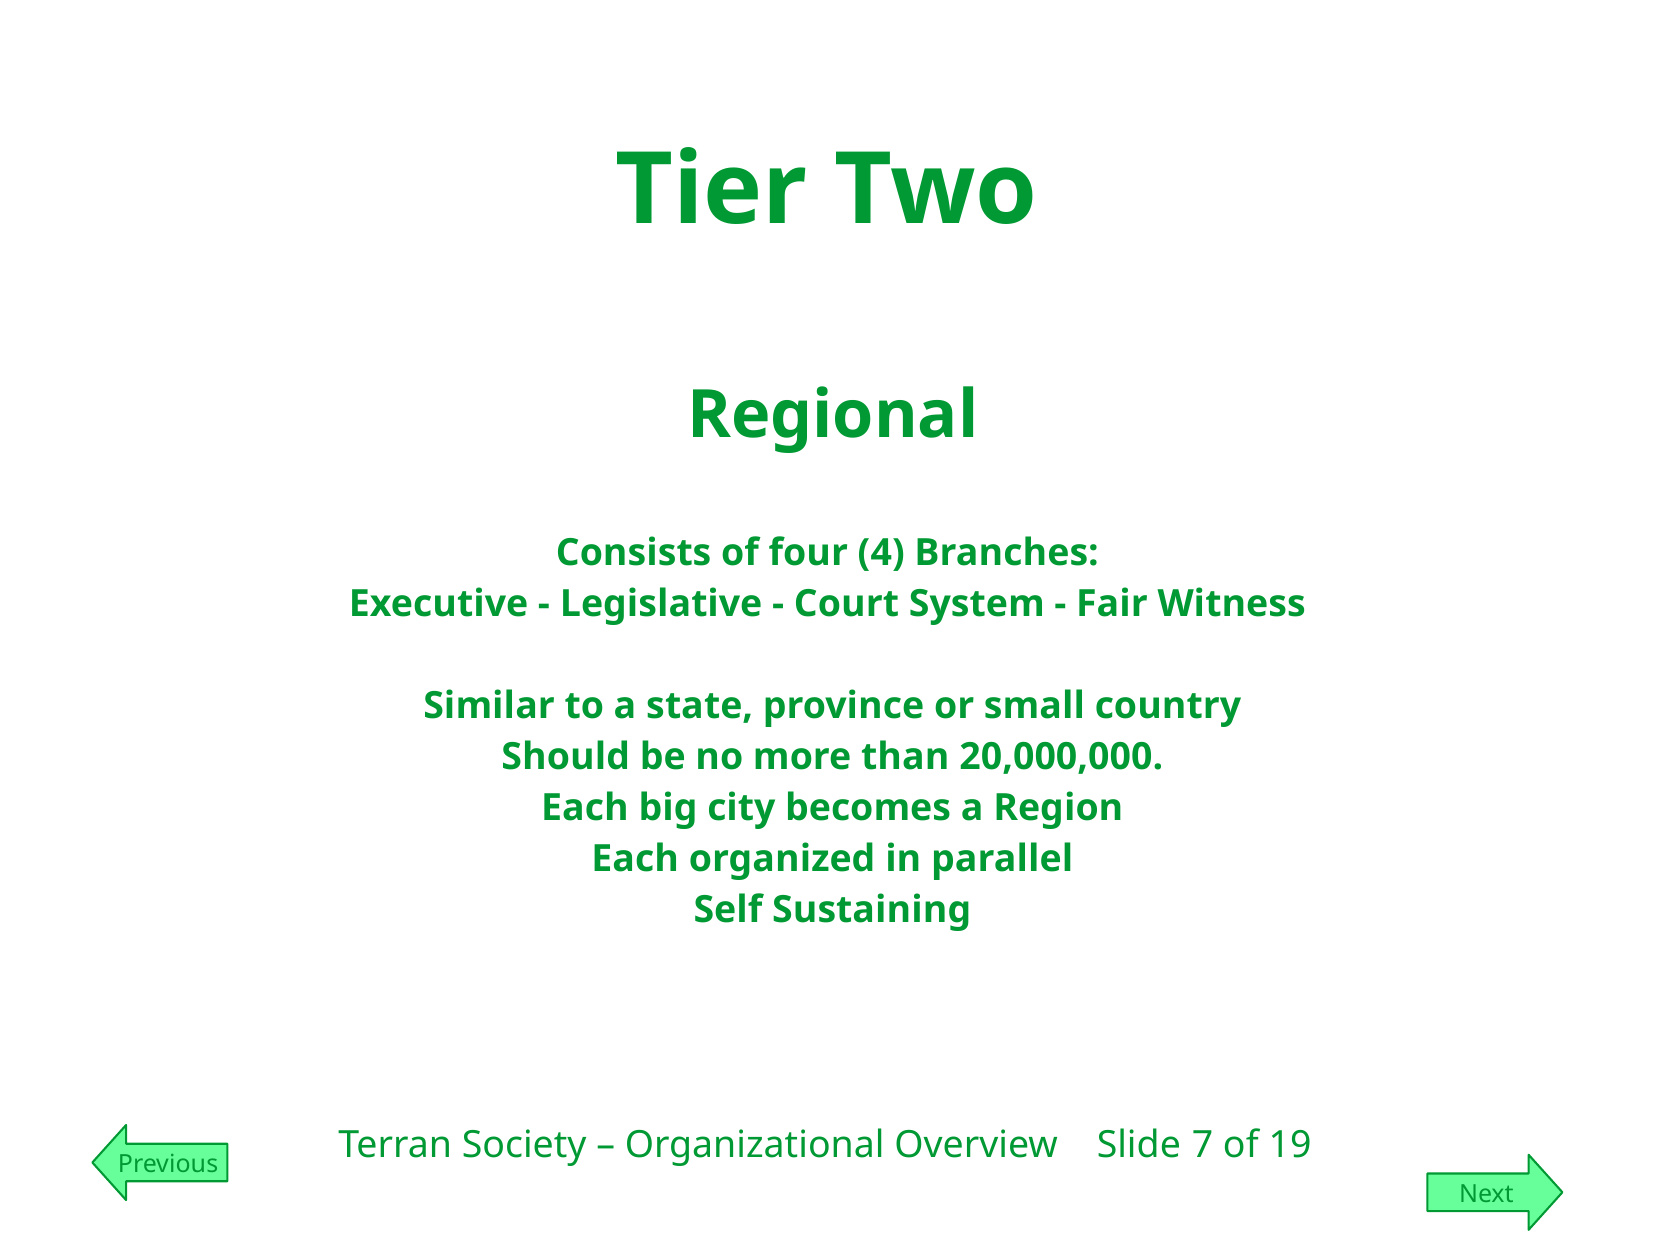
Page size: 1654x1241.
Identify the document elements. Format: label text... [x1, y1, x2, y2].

text_box Next [1427, 1154, 1563, 1230]
text_box Previous [92, 1125, 228, 1201]
text_box Terran Society – Organizational Overview Slide <number> of 19 [270, 1110, 1381, 1230]
title Tier Two [82, 114, 1571, 255]
text_box Regional Consists of four (4) Branches: Executive - Legislative - Court System - Fair Witness Similar to a state, province or small country Should be no more than 20,000,000. Each big city becomes a Region Each organized in parallel Self Sustaining [165, 303, 1501, 1099]
